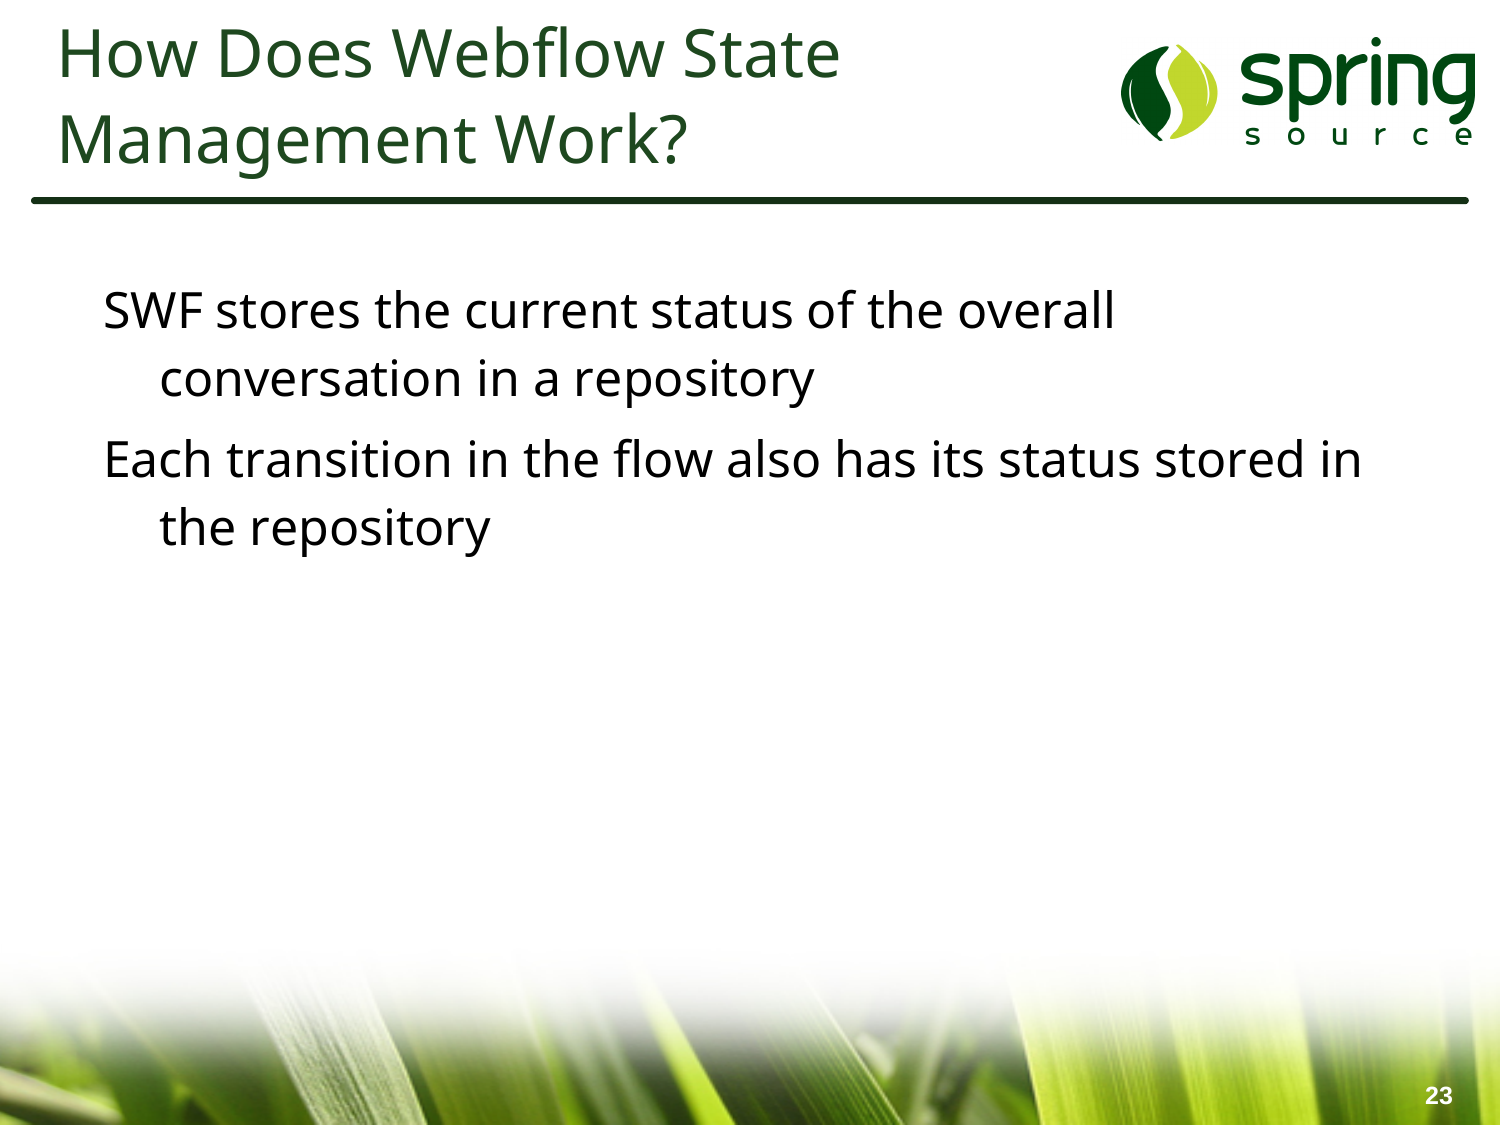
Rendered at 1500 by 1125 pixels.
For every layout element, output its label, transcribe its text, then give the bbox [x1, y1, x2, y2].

list SWF stores the current status of the overall conversation in a repository Each transition in the flow also has its status stored in the repository [103, 275, 1395, 924]
picture [1121, 37, 1475, 145]
title How Does Webflow State Management Work? [56, 15, 1090, 174]
picture [0, 944, 1500, 1125]
